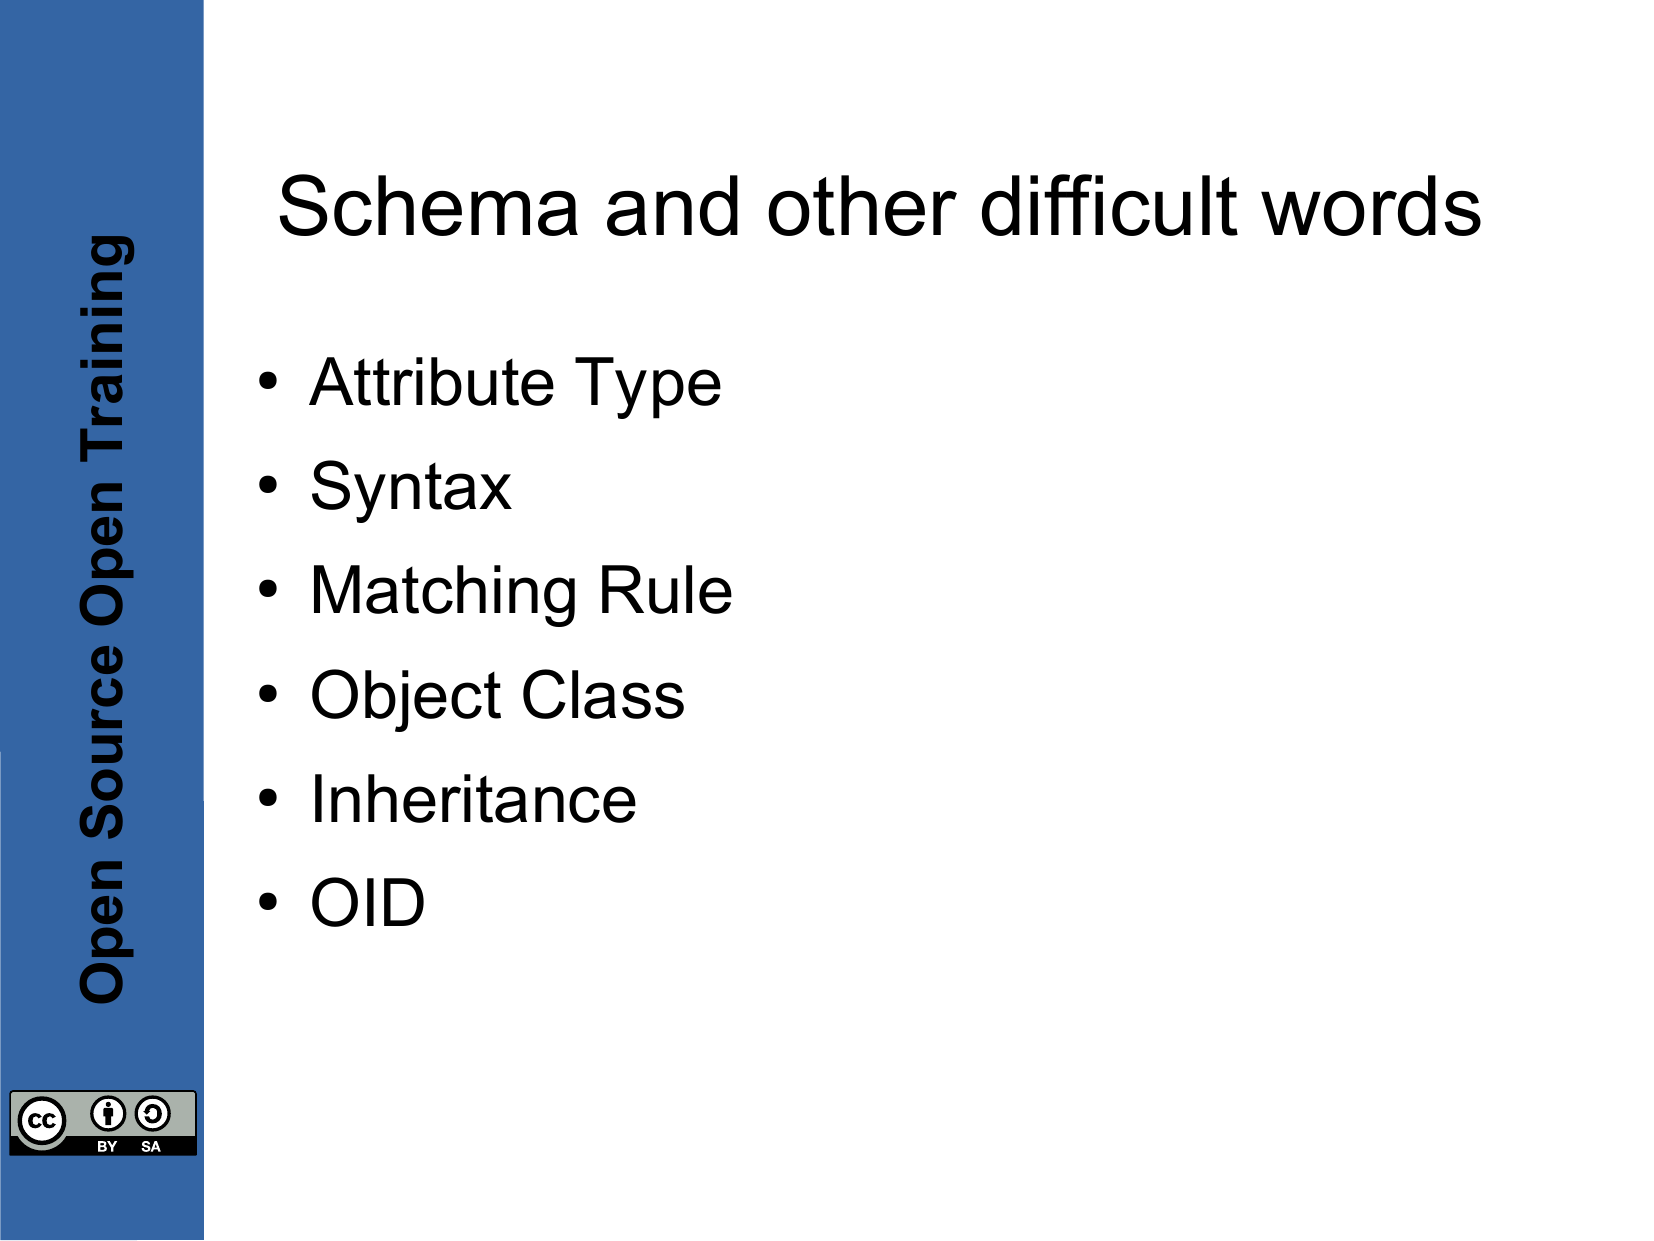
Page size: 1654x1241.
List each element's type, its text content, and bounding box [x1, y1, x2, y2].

list Attribute Type Syntax Matching Rule Object Class Inheritance OID [238, 344, 1534, 1127]
title Schema and other difficult words [227, 102, 1534, 310]
